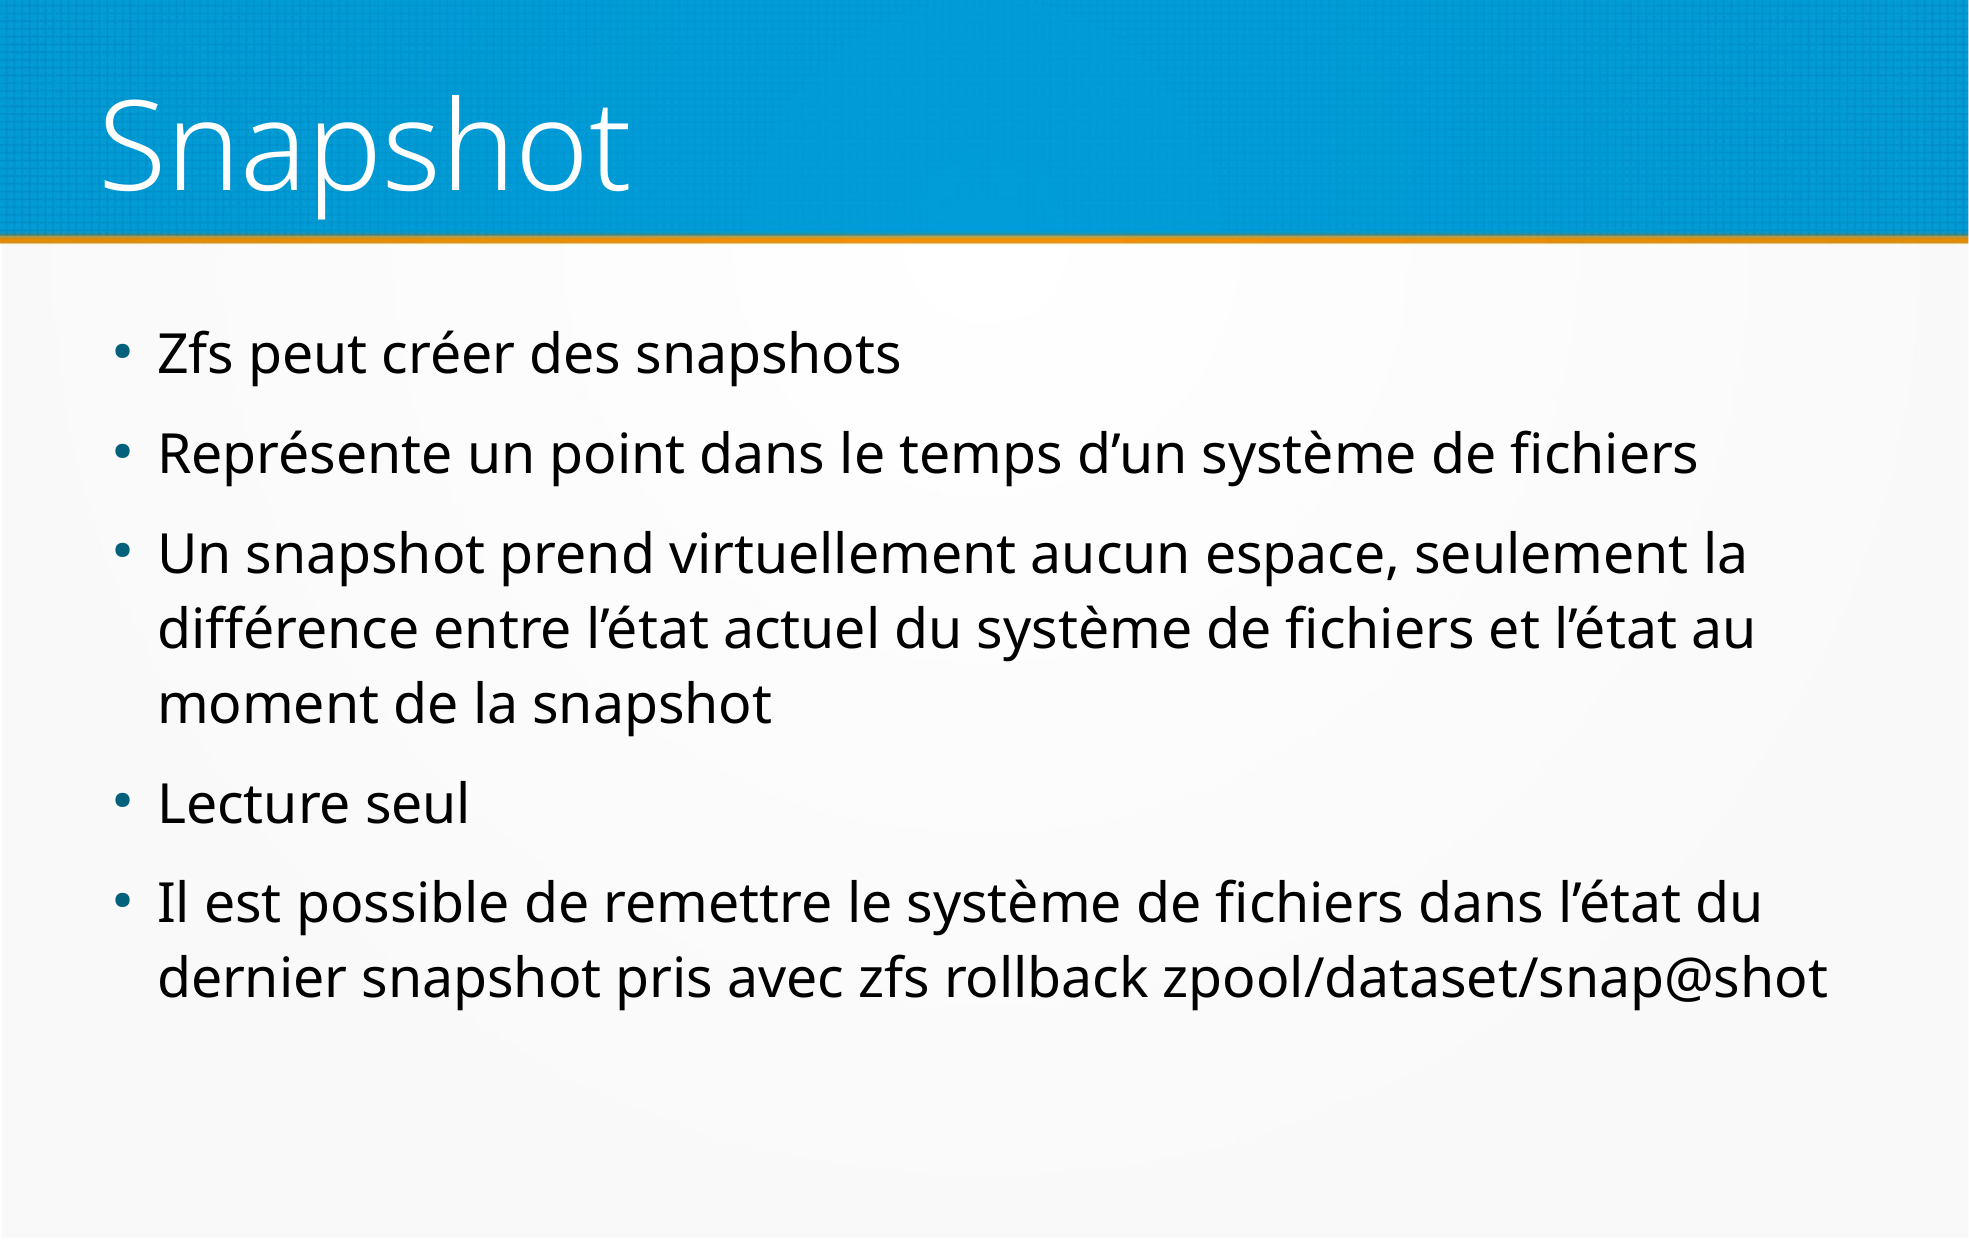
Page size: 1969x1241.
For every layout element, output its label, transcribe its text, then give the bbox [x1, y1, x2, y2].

picture [0, 233, 1969, 1241]
list Zfs peut créer des snapshots Représente un point dans le temps d’un système de fichiers Un snapshot prend virtuellement aucun espace, seulement la différence entre l’état actuel du système de fichiers et l’état au moment de la snapshot Lecture seul Il est possible de remettre le système de fichiers dans l’état du dernier snapshot pris avec zfs rollback zpool/dataset/snap@shot [98, 315, 1861, 1081]
title Snapshot [98, 19, 1870, 227]
